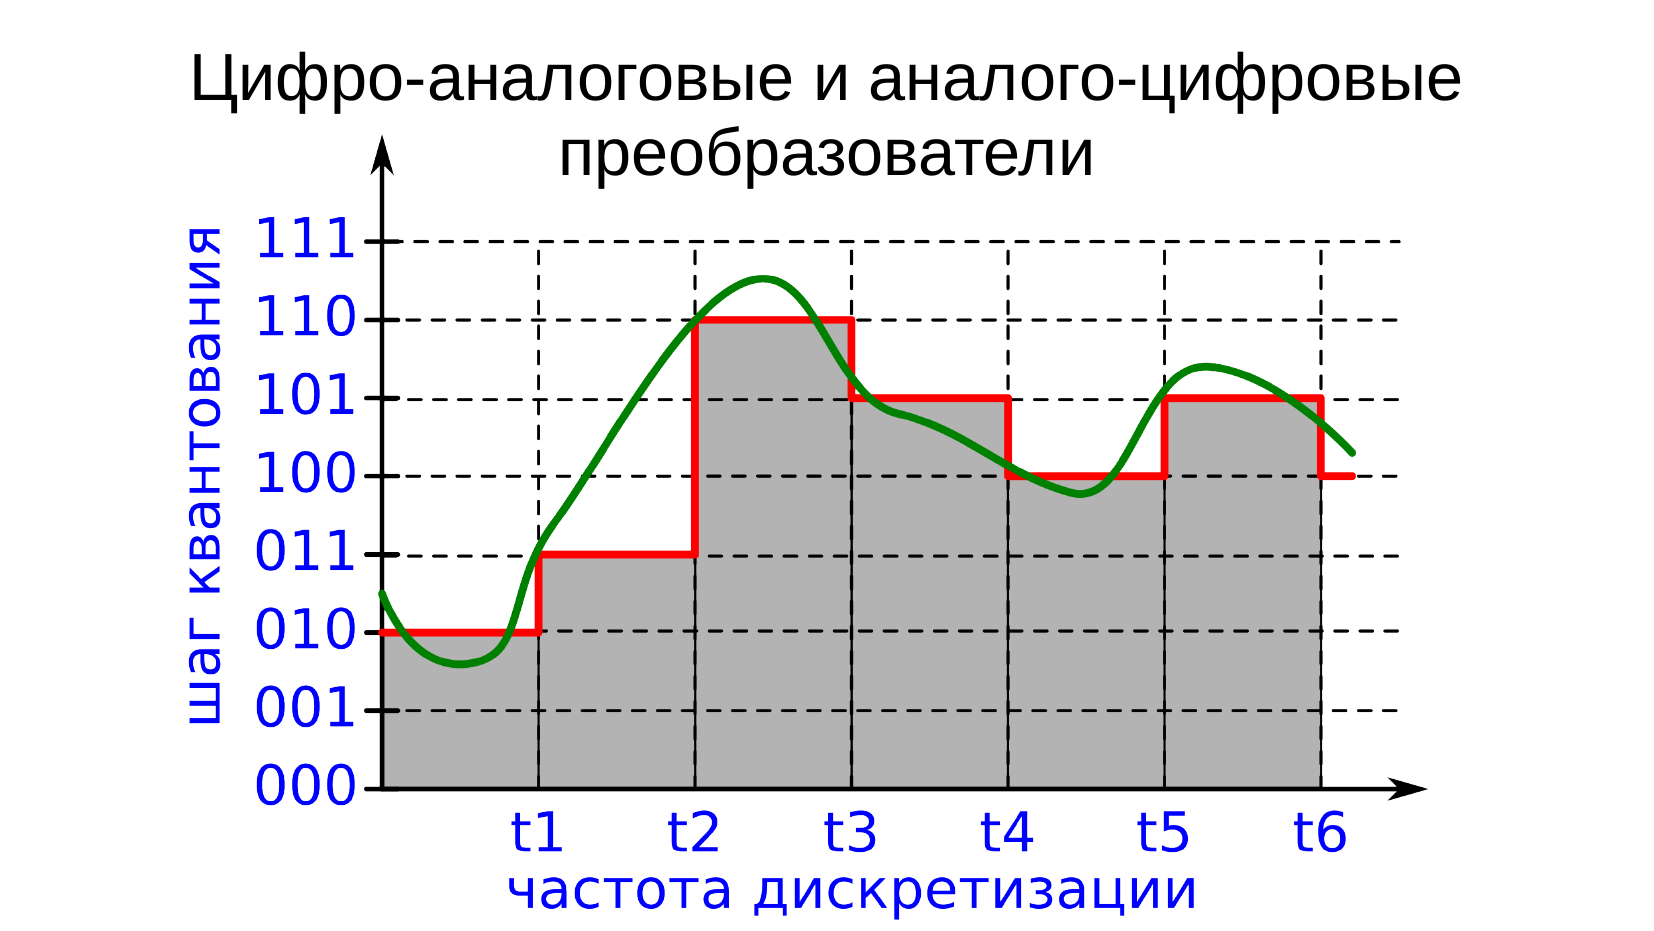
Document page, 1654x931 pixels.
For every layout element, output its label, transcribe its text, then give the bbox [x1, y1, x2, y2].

title Цифро-аналоговые и аналого-цифровые преобразователи [82, 37, 1571, 193]
picture [147, 85, 1477, 931]
